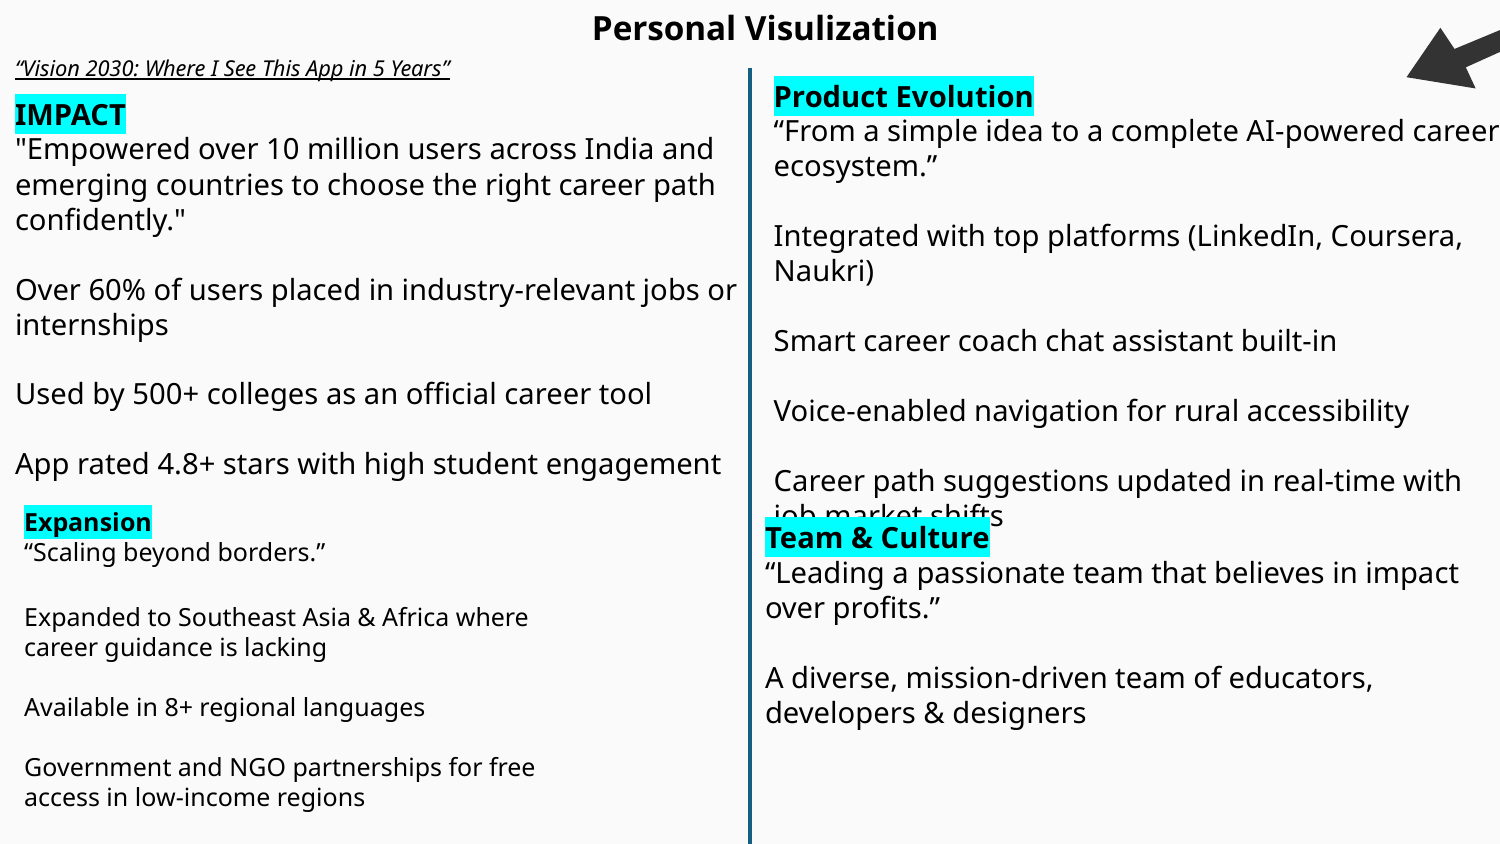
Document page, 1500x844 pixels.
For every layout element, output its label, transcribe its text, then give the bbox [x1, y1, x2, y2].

text_box IMPACT "Empowered over 10 million users across India and emerging countries to choose the right career path confidently." Over 60% of users placed in industry-relevant jobs or internships Used by 500+ colleges as an official career tool App rated 4.8+ stars with high student engagement [0, 88, 748, 538]
text_box Expansion “Scaling beyond borders.” Expanded to Southeast Asia & Africa where career guidance is lacking Available in 8+ regional languages Government and NGO partnerships for free access in low-income regions [9, 499, 600, 823]
text_box Personal Visulization [576, 0, 1001, 56]
text_box Team & Culture “Leading a passionate team that believes in impact over profits.” A diverse, mission-driven team of educators, developers & designers [750, 511, 1500, 810]
text_box [1411, 27, 1500, 70]
text_box Product Evolution “From a simple idea to a complete AI-powered career ecosystem.” Integrated with top platforms (LinkedIn, Coursera, Naukri) Smart career coach chat assistant built-in Voice-enabled navigation for rural accessibility Career path suggestions updated in real-time with job market shifts [758, 70, 1500, 511]
text_box “Vision 2030: Where I See This App in 5 Years” [0, 46, 789, 88]
